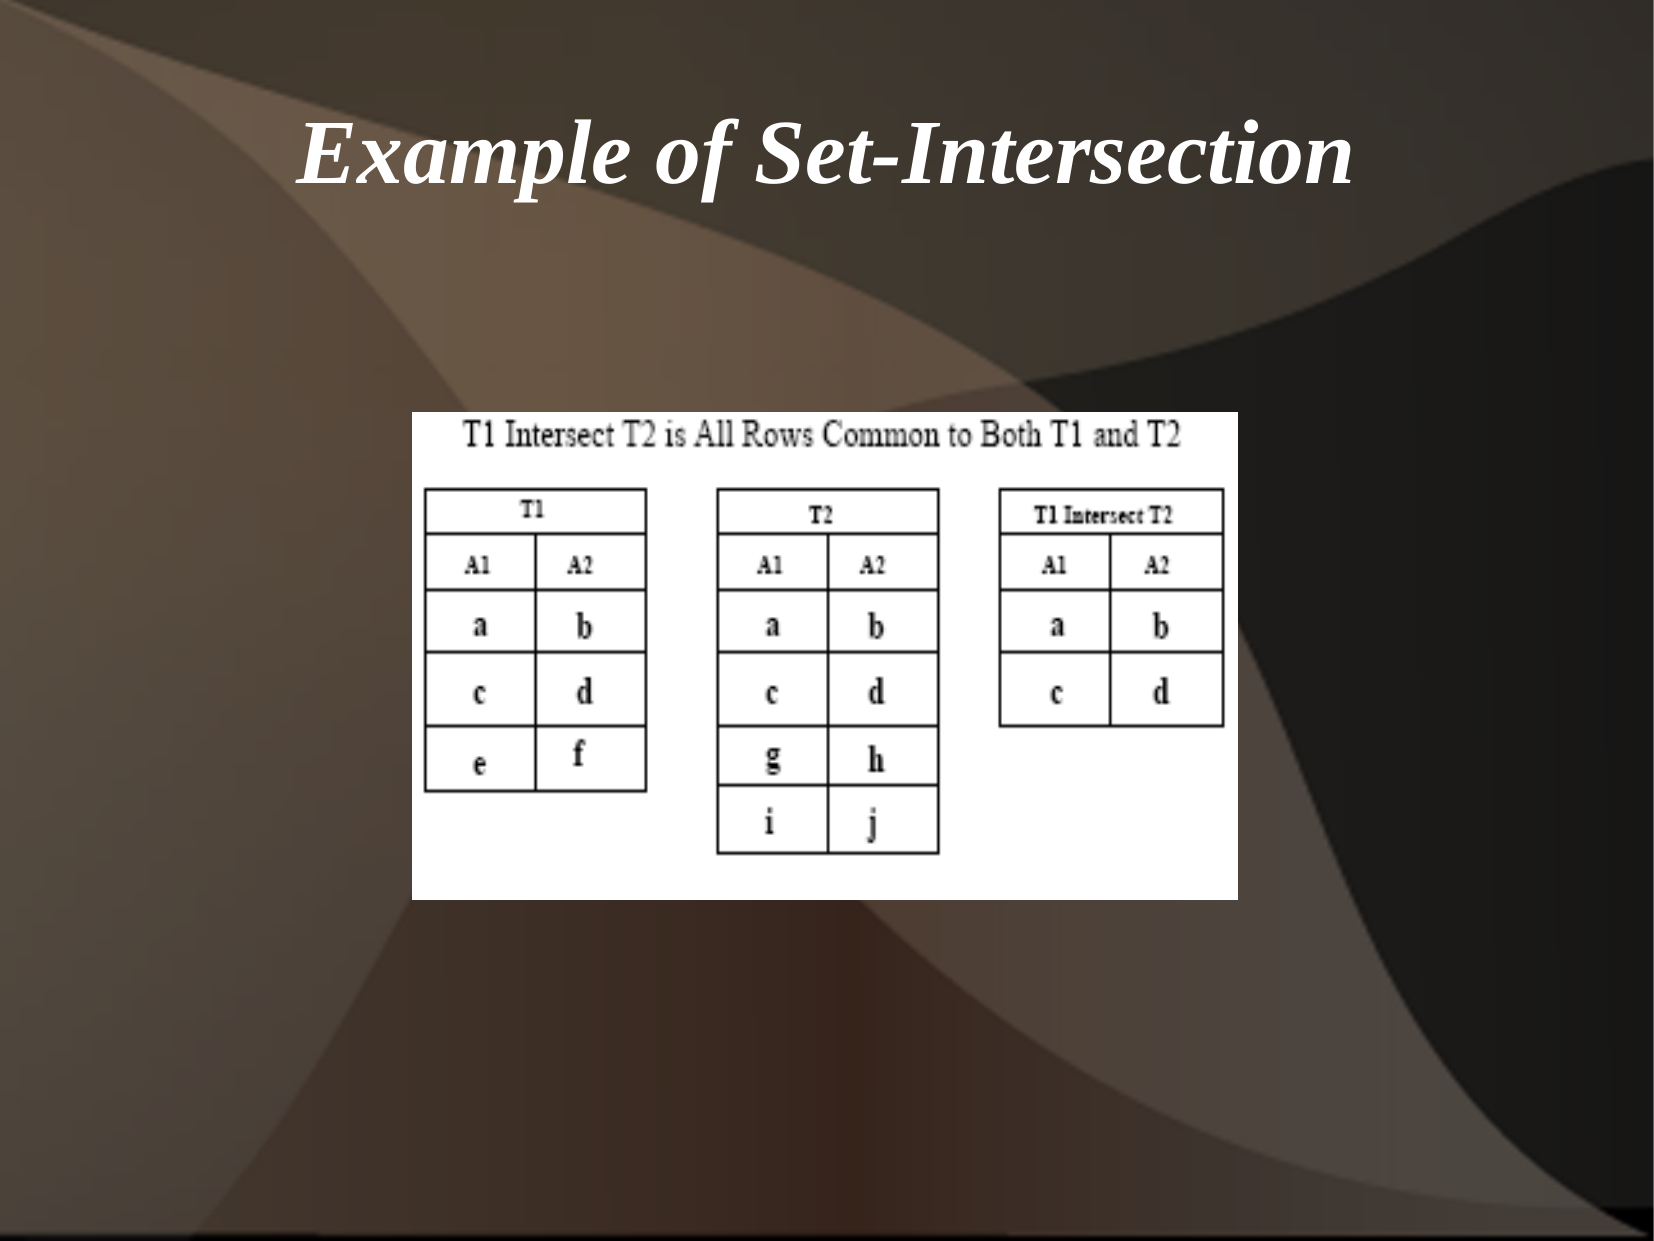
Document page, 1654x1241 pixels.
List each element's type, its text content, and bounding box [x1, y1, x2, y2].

title Example of Set-Intersection [82, 56, 1571, 250]
picture [0, 0, 1654, 1241]
